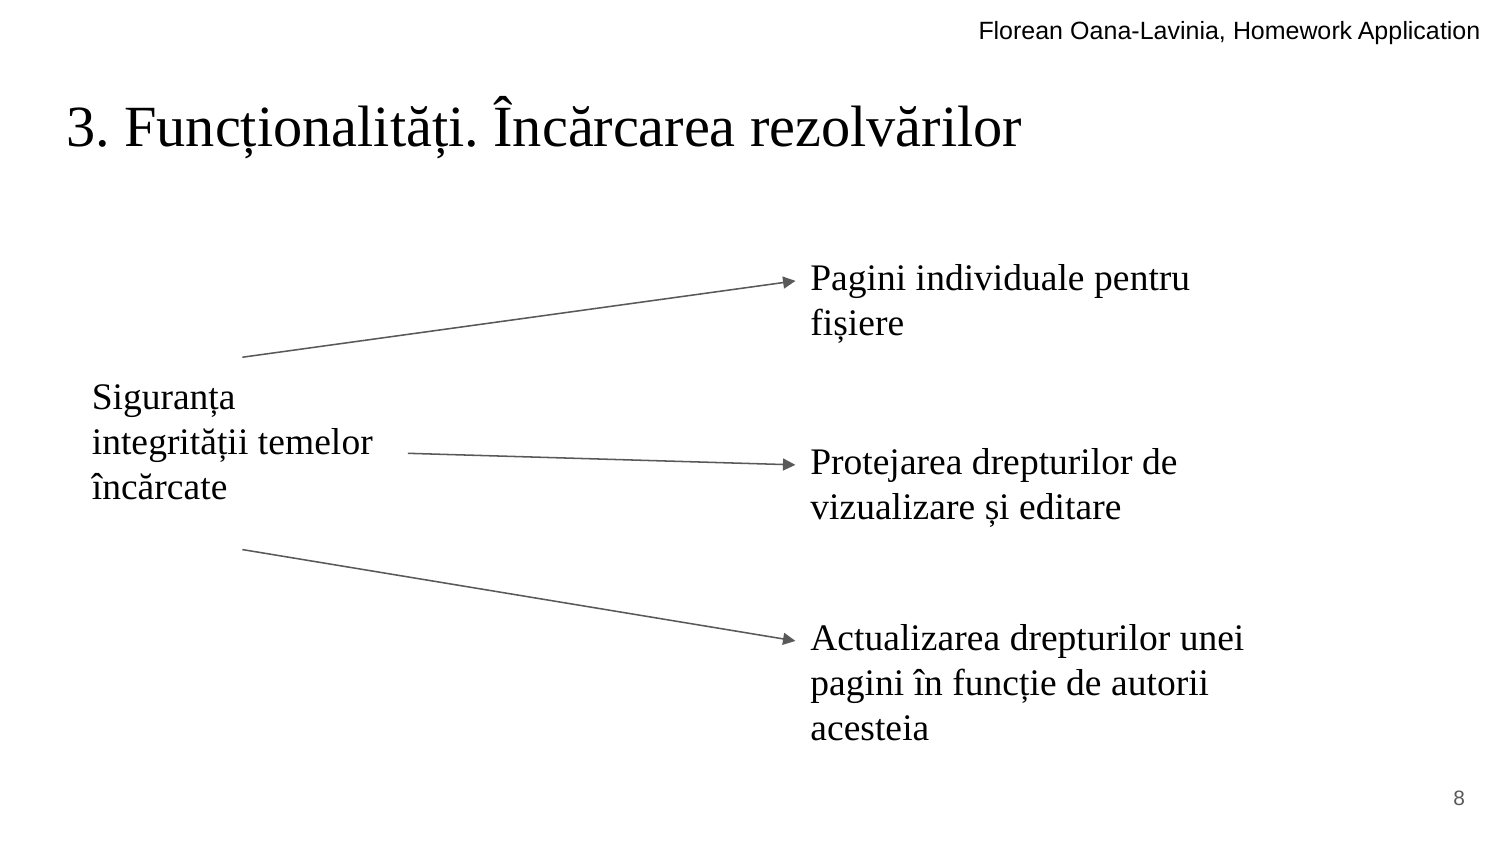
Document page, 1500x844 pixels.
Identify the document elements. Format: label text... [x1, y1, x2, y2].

text_box Protejarea drepturilor de vizualizare și editare [795, 421, 1309, 508]
text_box Siguranța integrității temelor încărcate [76, 357, 408, 550]
text_box Actualizarea drepturilor unei pagini în funcție de autorii acesteia [795, 597, 1309, 684]
text_box Florean Oana-Lavinia, Homework Application [963, 0, 1500, 67]
title 3. Funcționalități. Încărcarea rezolvărilor [51, 72, 1449, 167]
text_box Pagini individuale pentru fișiere [795, 237, 1309, 324]
slide_number <number> [1389, 764, 1480, 830]
